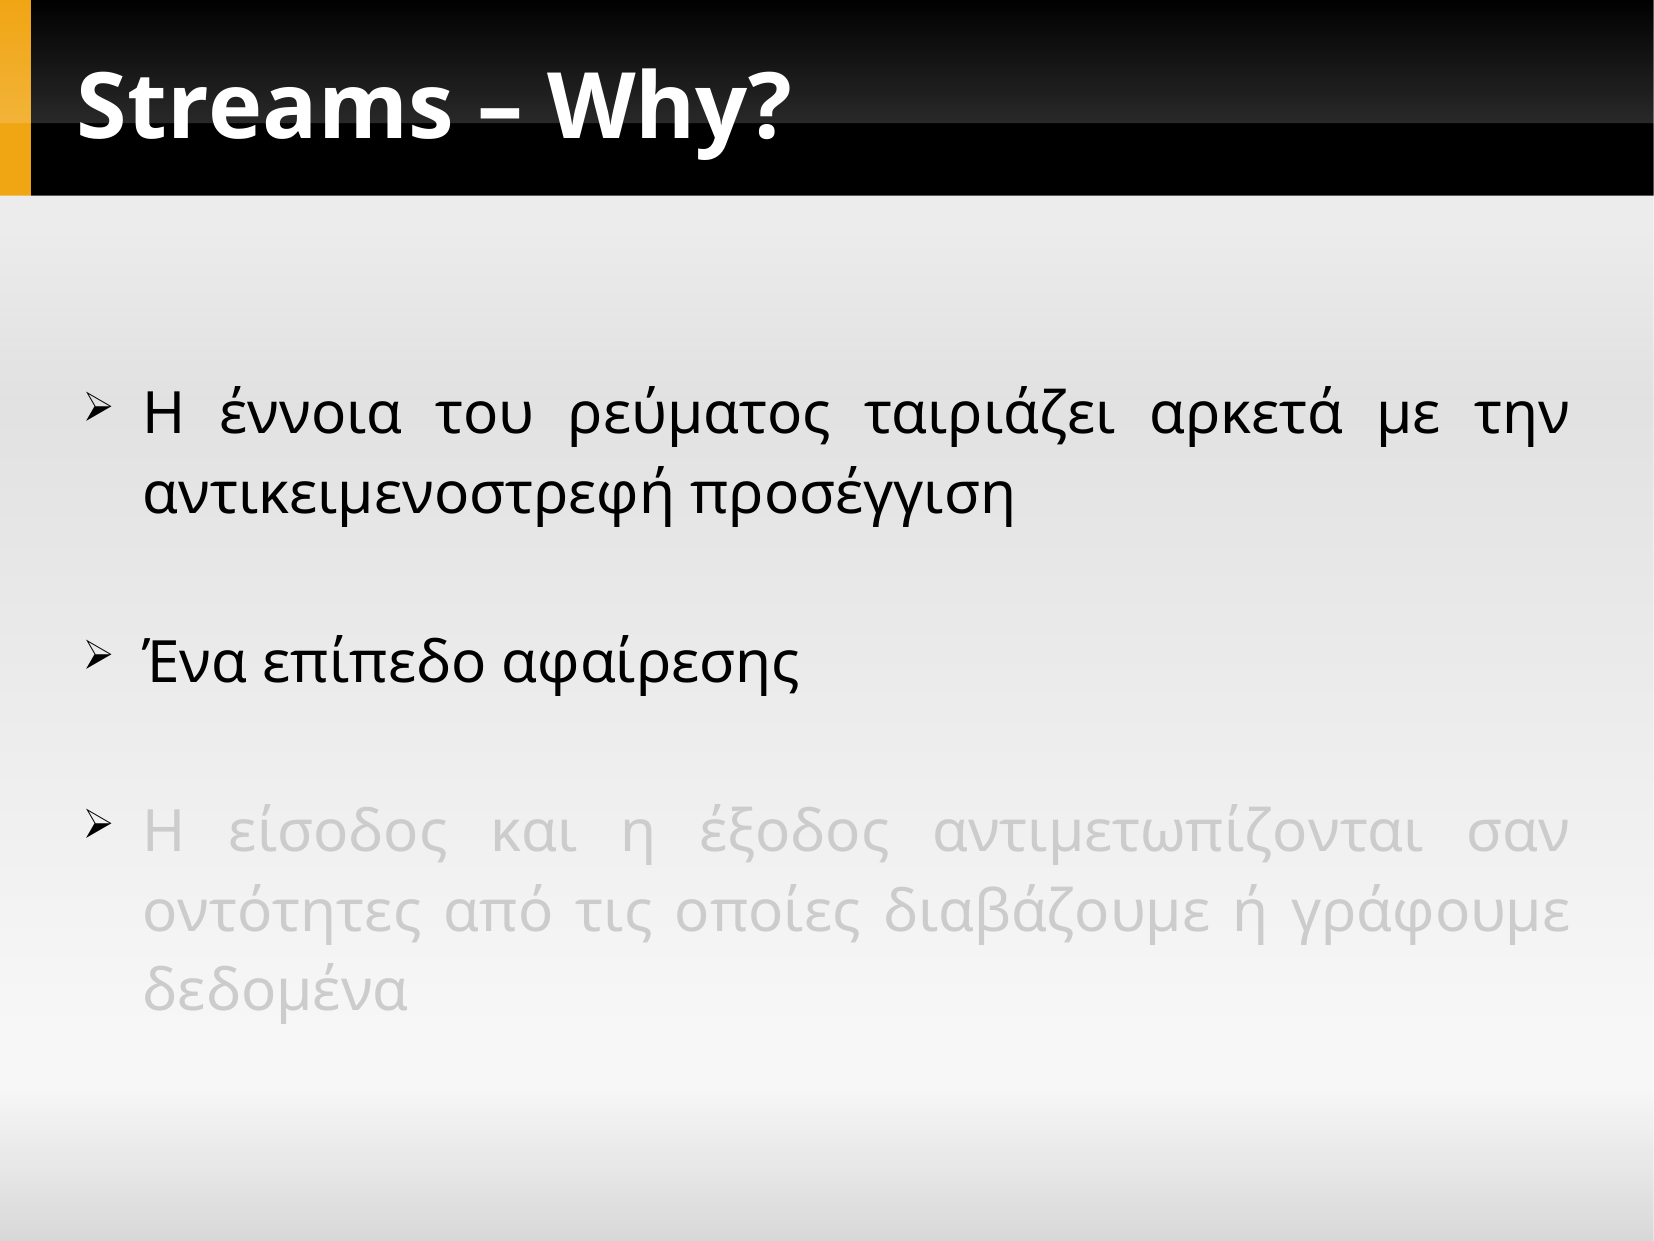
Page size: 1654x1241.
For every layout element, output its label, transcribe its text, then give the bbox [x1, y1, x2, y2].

title Streams – Why? [76, 0, 1565, 208]
subtitle Η έννοια του ρεύματος ταιριάζει αρκετά με την αντικειμενοστρεφή προσέγγιση Ένα επίπεδο αφαίρεσης Η είσοδος και η έξοδος αντιμετωπίζονται σαν οντότητες από τις οποίες διαβάζουμε ή γράφουμε δεδομένα [82, 297, 1571, 1102]
picture [0, 0, 1654, 1241]
